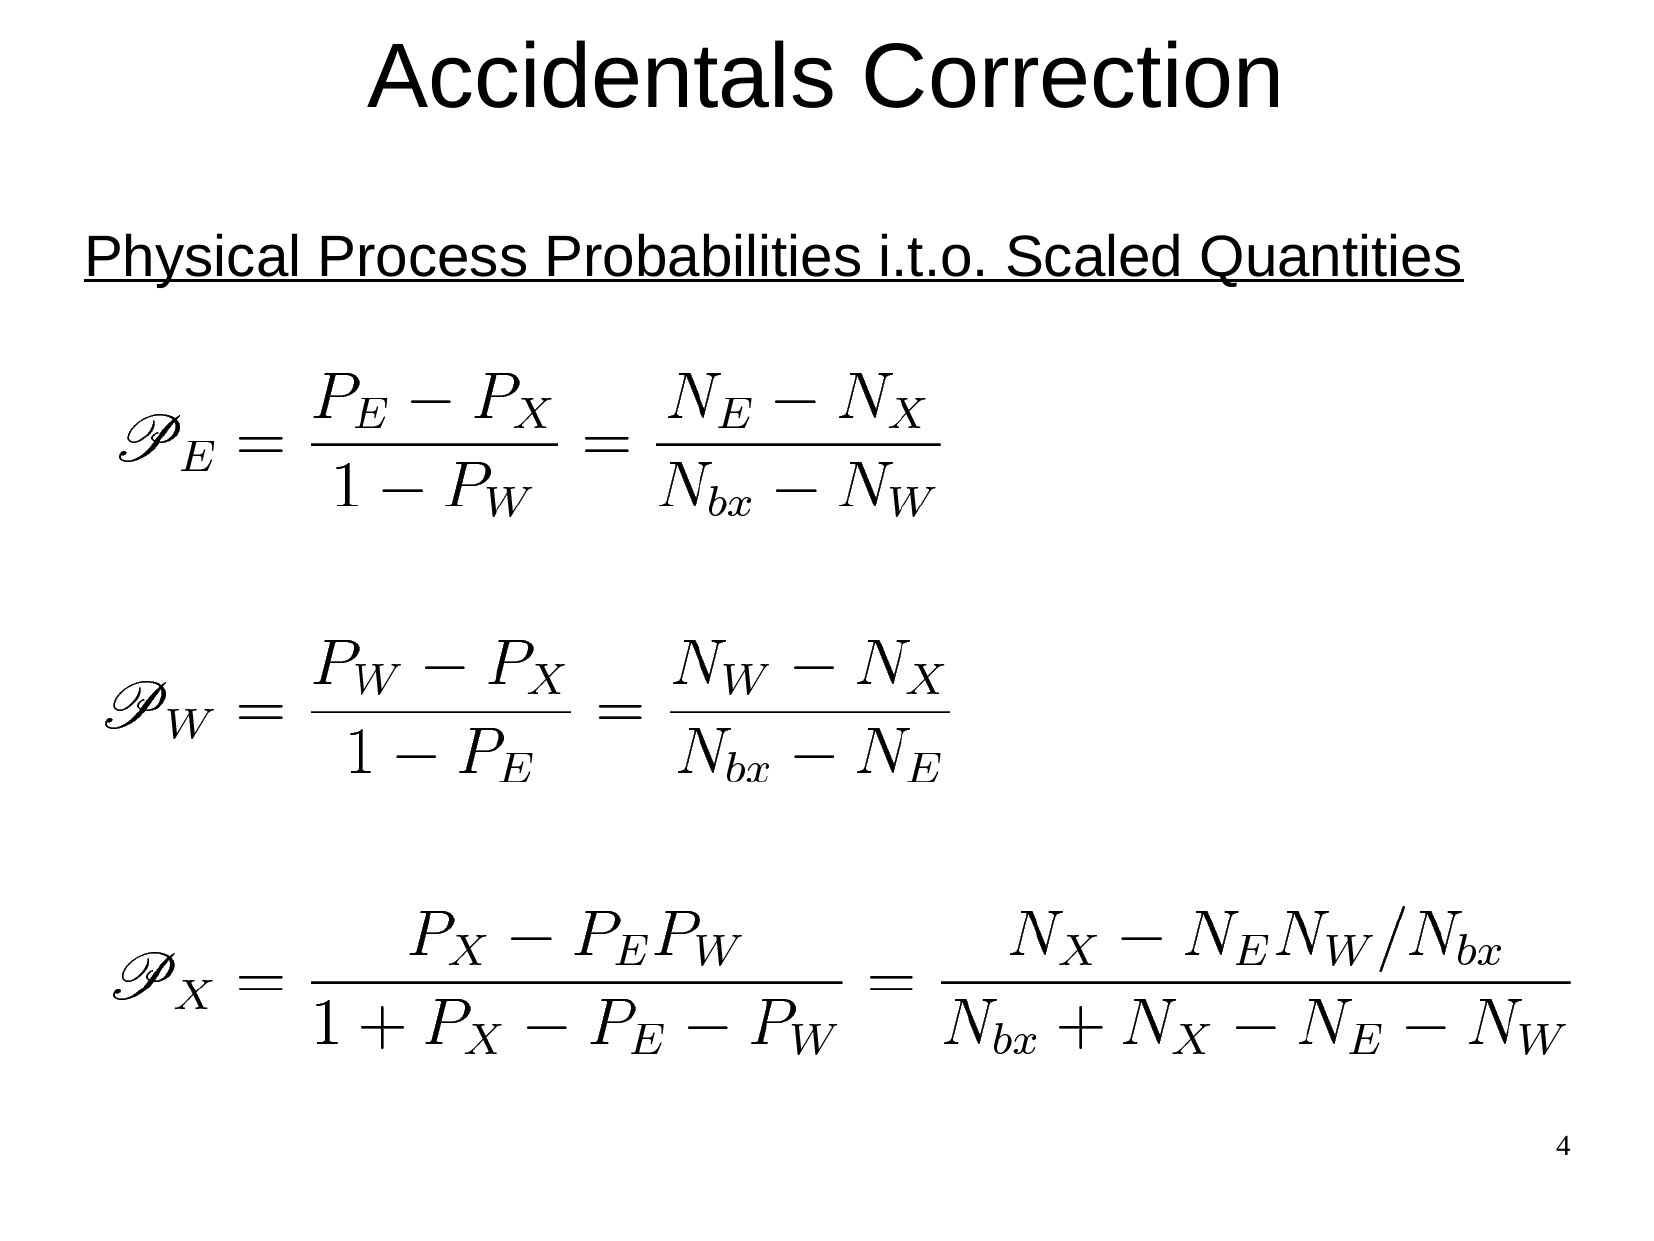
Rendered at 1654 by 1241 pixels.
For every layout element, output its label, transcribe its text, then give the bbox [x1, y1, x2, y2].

title Accidentals Correction [82, 0, 1571, 155]
text_box Physical Process Probabilities i.t.o. Scaled Quantities [69, 215, 1479, 296]
picture [92, 368, 1576, 1058]
